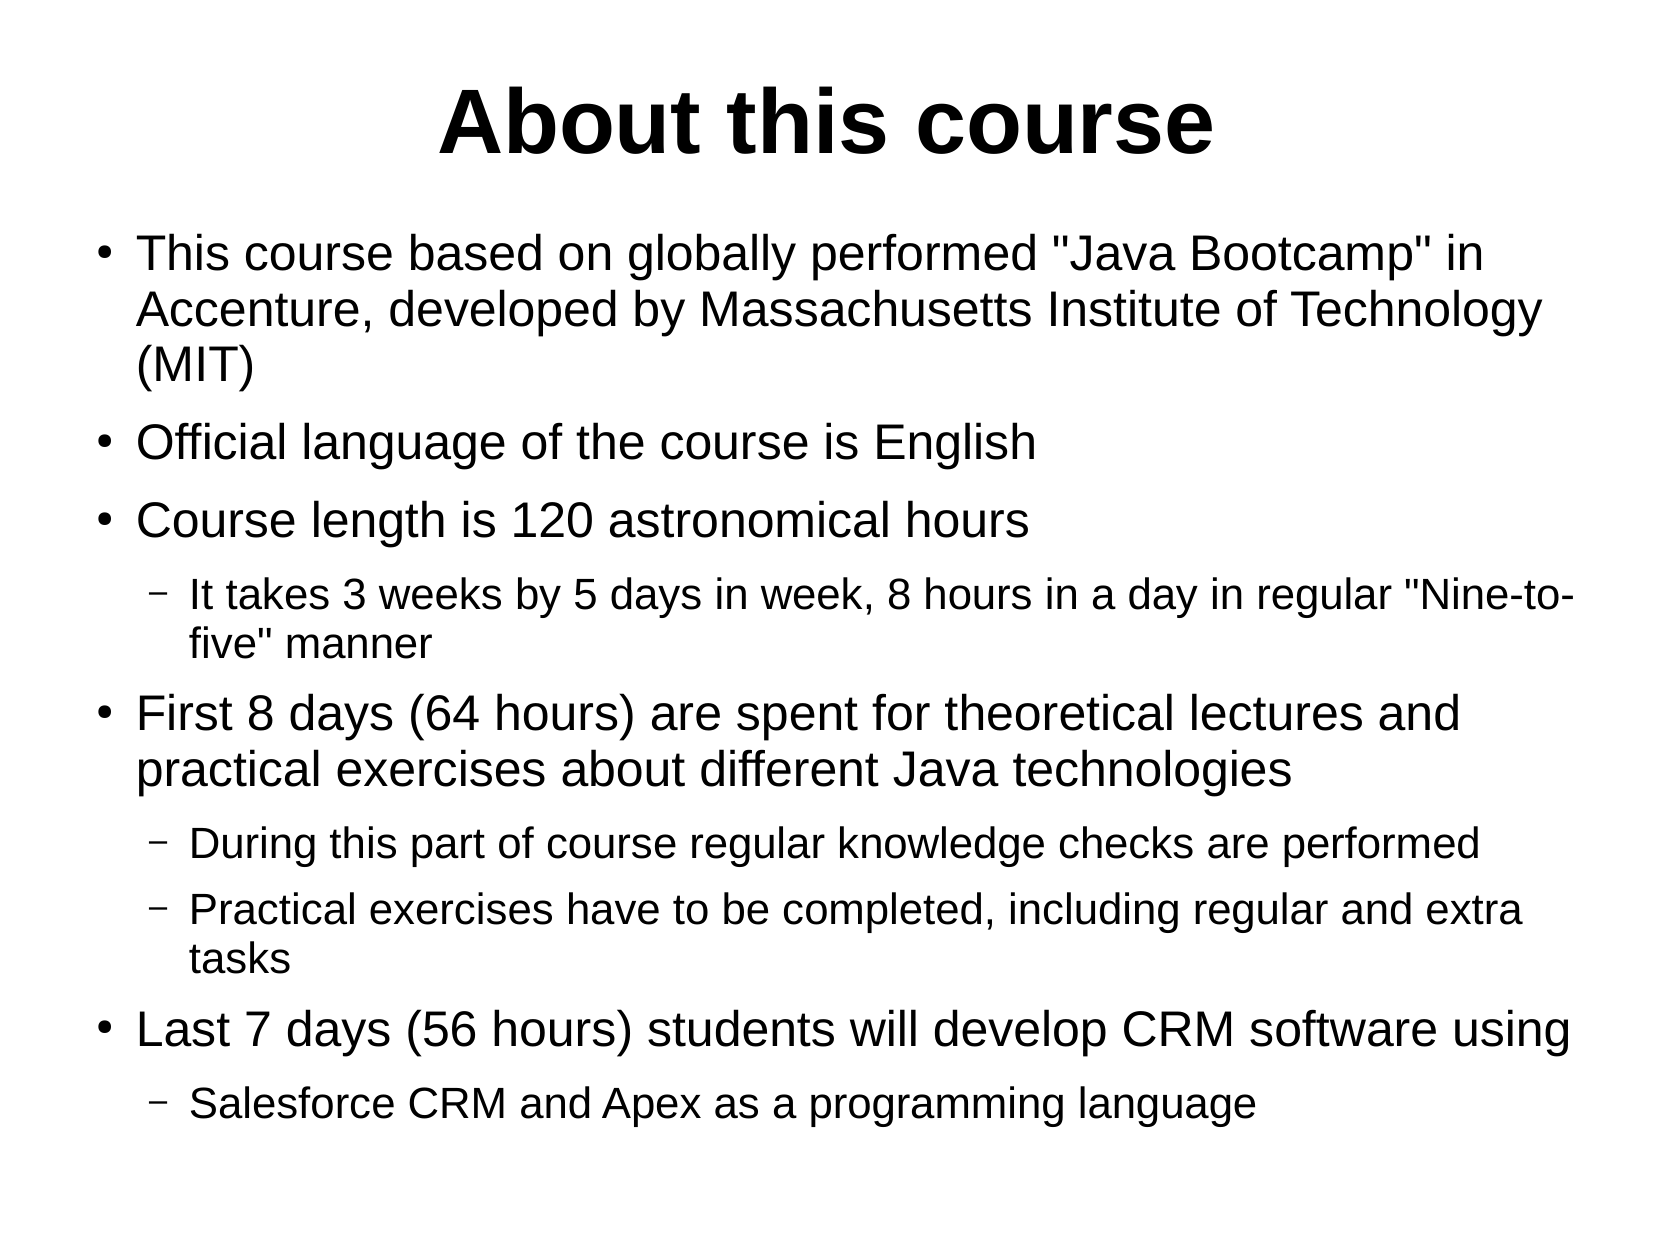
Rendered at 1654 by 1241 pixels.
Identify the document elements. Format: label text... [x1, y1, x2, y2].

list This course based on globally performed "Java Bootcamp" in Accenture, developed by Massachusetts Institute of Technology (MIT) Official language of the course is English Course length is 120 astronomical hours It takes 3 weeks by 5 days in week, 8 hours in a day in regular "Nine-to-five" manner First 8 days (64 hours) are spent for theoretical lectures and practical exercises about different Java technologies During this part of course regular knowledge checks are performed Practical exercises have to be completed, including regular and extra tasks Last 7 days (56 hours) students will develop CRM software using Salesforce CRM and Apex as a programming language [82, 225, 1591, 1186]
title About this course [82, 49, 1571, 196]
